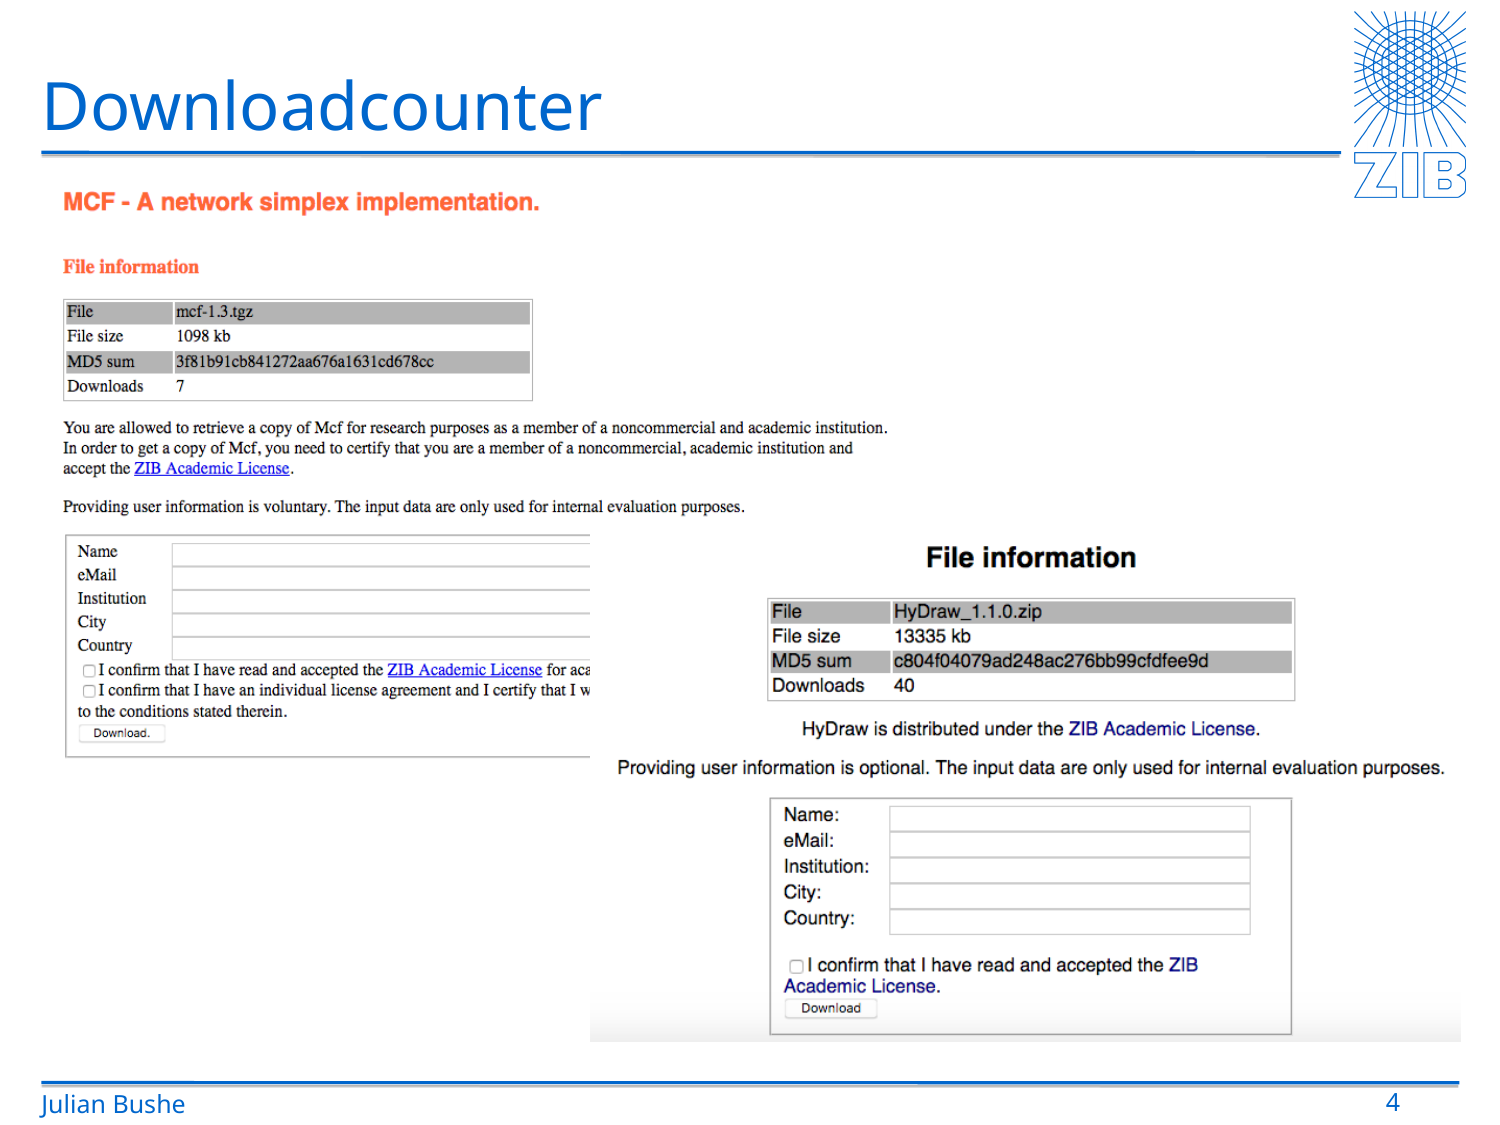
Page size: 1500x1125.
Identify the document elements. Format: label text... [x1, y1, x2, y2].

picture [59, 188, 1461, 1042]
footer Julian Bushe [41, 1082, 1370, 1124]
title Downloadcounter [41, 0, 1342, 152]
picture [1353, 11, 1466, 198]
slide_number <Foliennummer> [1370, 1082, 1460, 1124]
